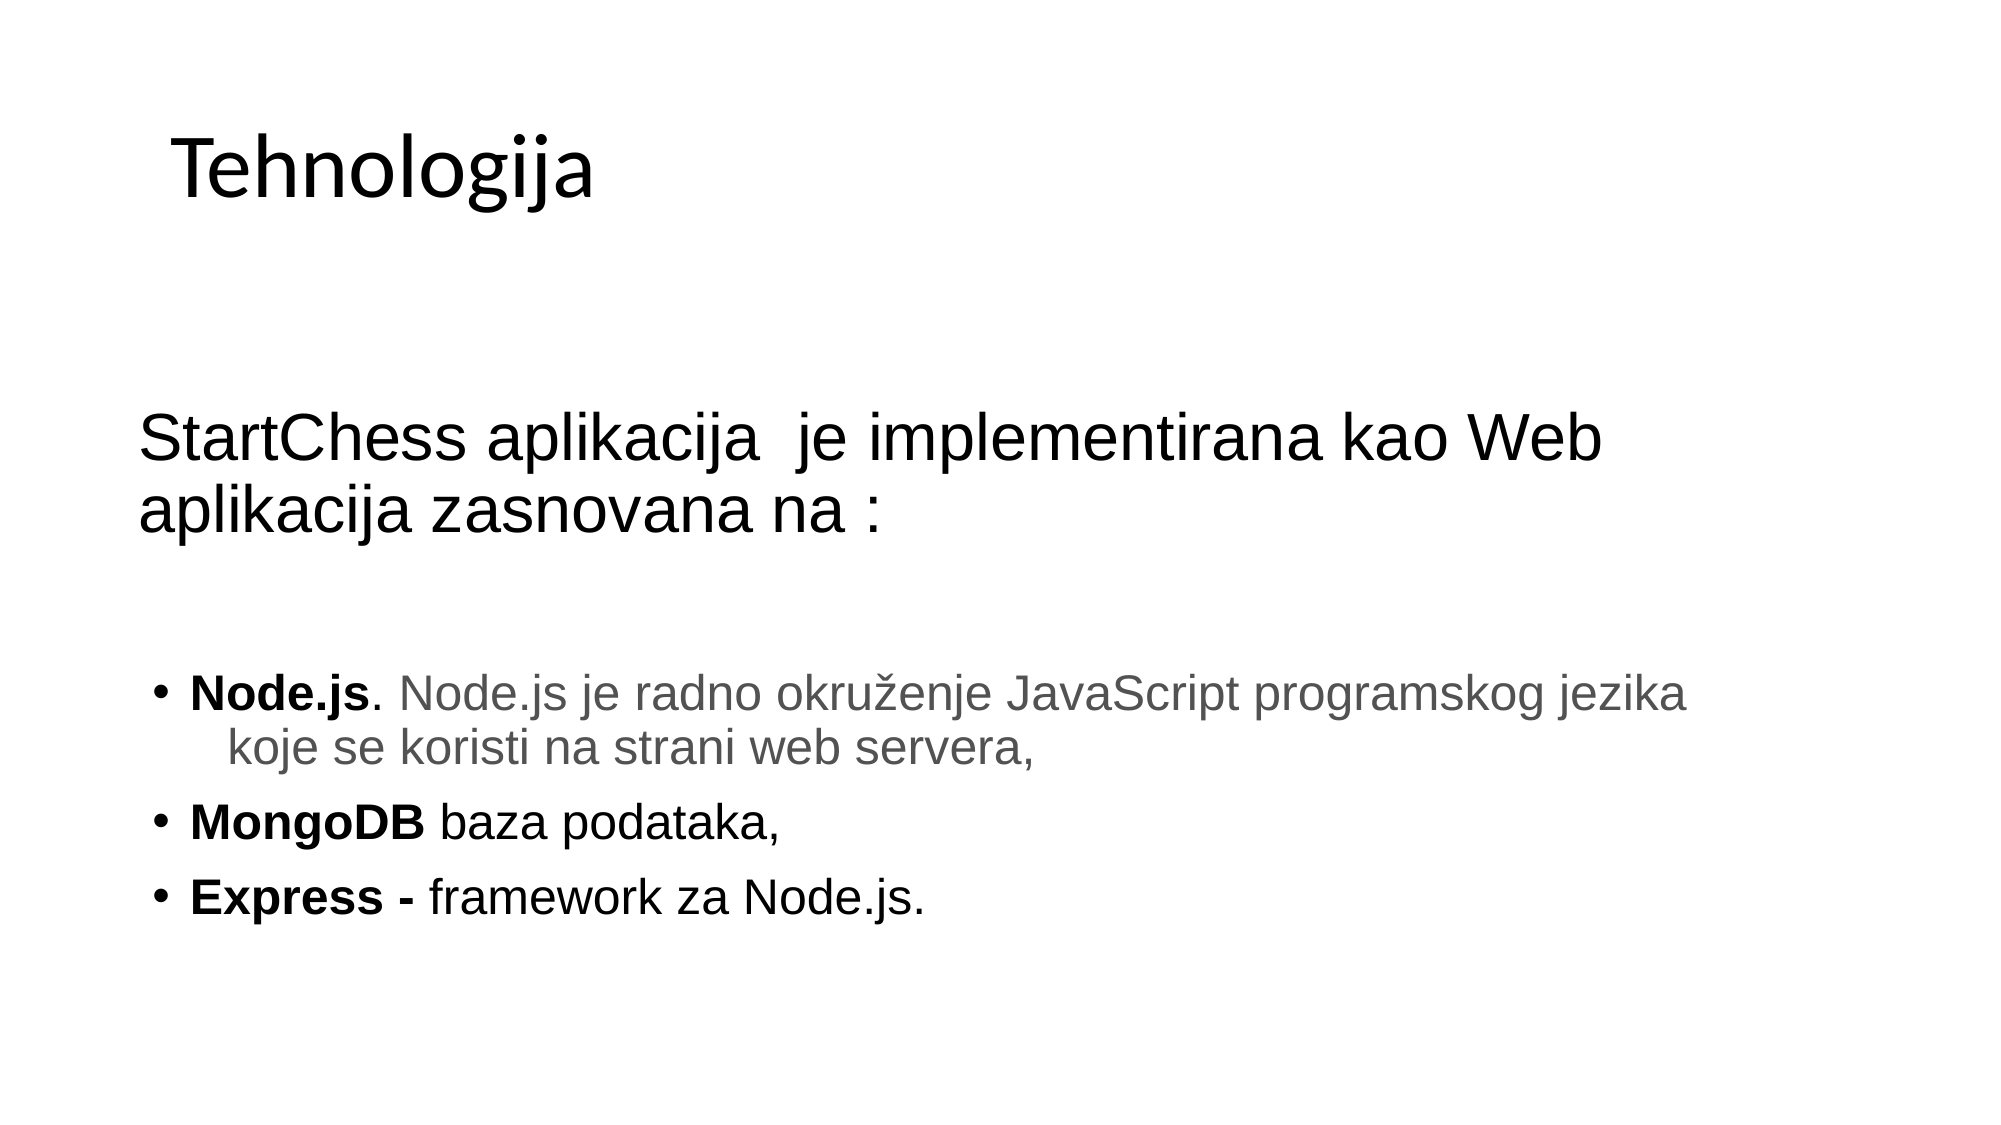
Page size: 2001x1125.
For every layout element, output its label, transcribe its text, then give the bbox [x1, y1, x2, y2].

text_box Tehnologija [155, 98, 1109, 225]
list Node.js. Node.js je radno okruženje JavaScript programskog jezika koje se koristi na strani web servera, MongoDB baza podataka, Express - framework za Node.js. [137, 609, 1863, 1014]
title StartChess aplikacija je implementirana kao Web aplikacija zasnovana na : [123, 366, 1849, 584]
